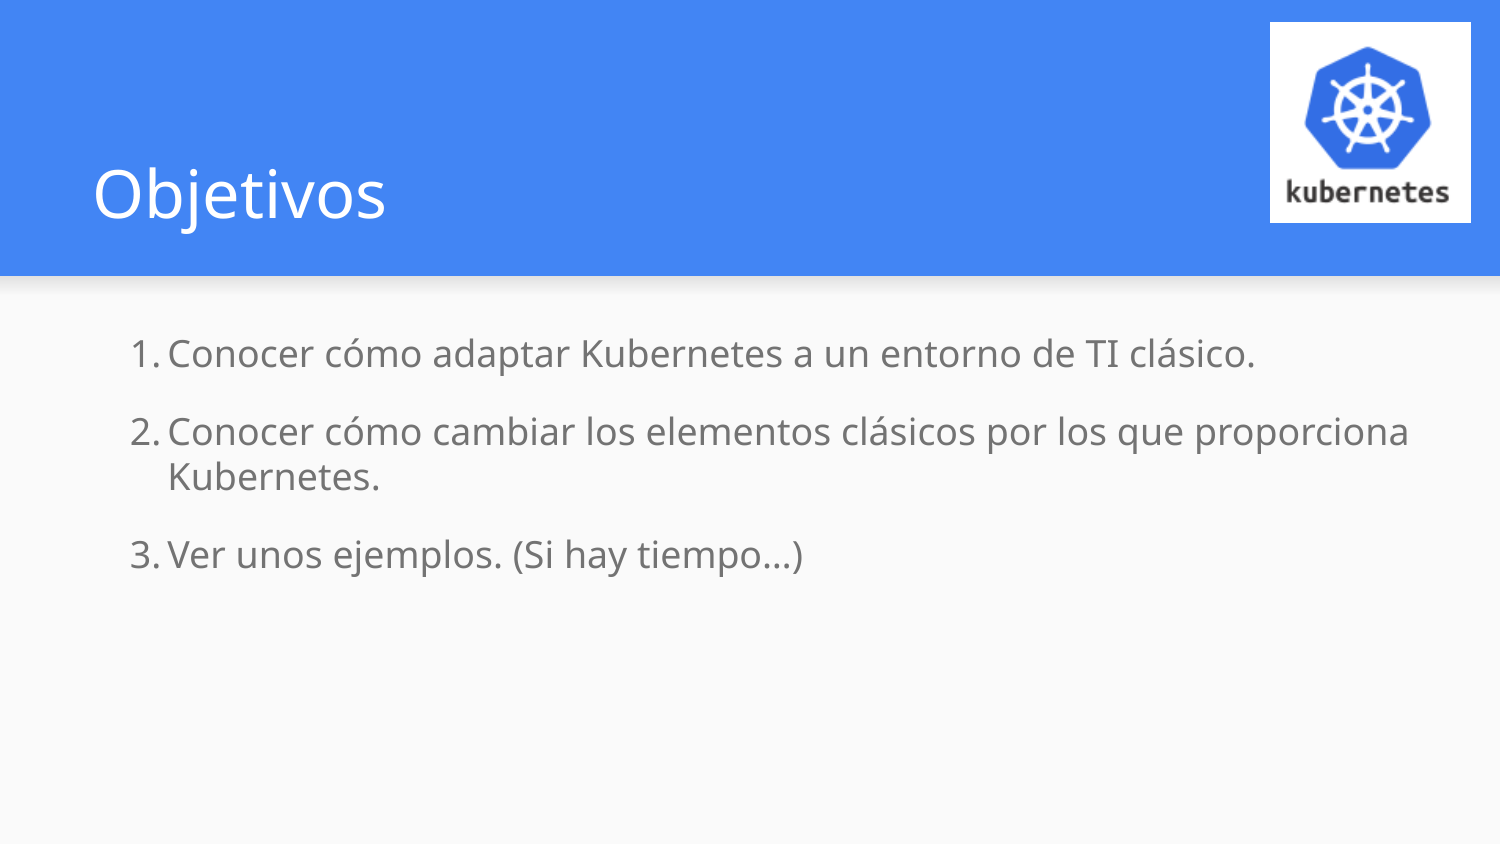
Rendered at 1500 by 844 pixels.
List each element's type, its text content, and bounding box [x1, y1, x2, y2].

title Objetivos [77, 121, 1427, 248]
list Conocer cómo adaptar Kubernetes a un entorno de TI clásico. Conocer cómo cambiar los elementos clásicos por los que proporciona Kubernetes. Ver unos ejemplos. (Si hay tiempo…) [77, 314, 1427, 760]
picture [1270, 22, 1471, 223]
